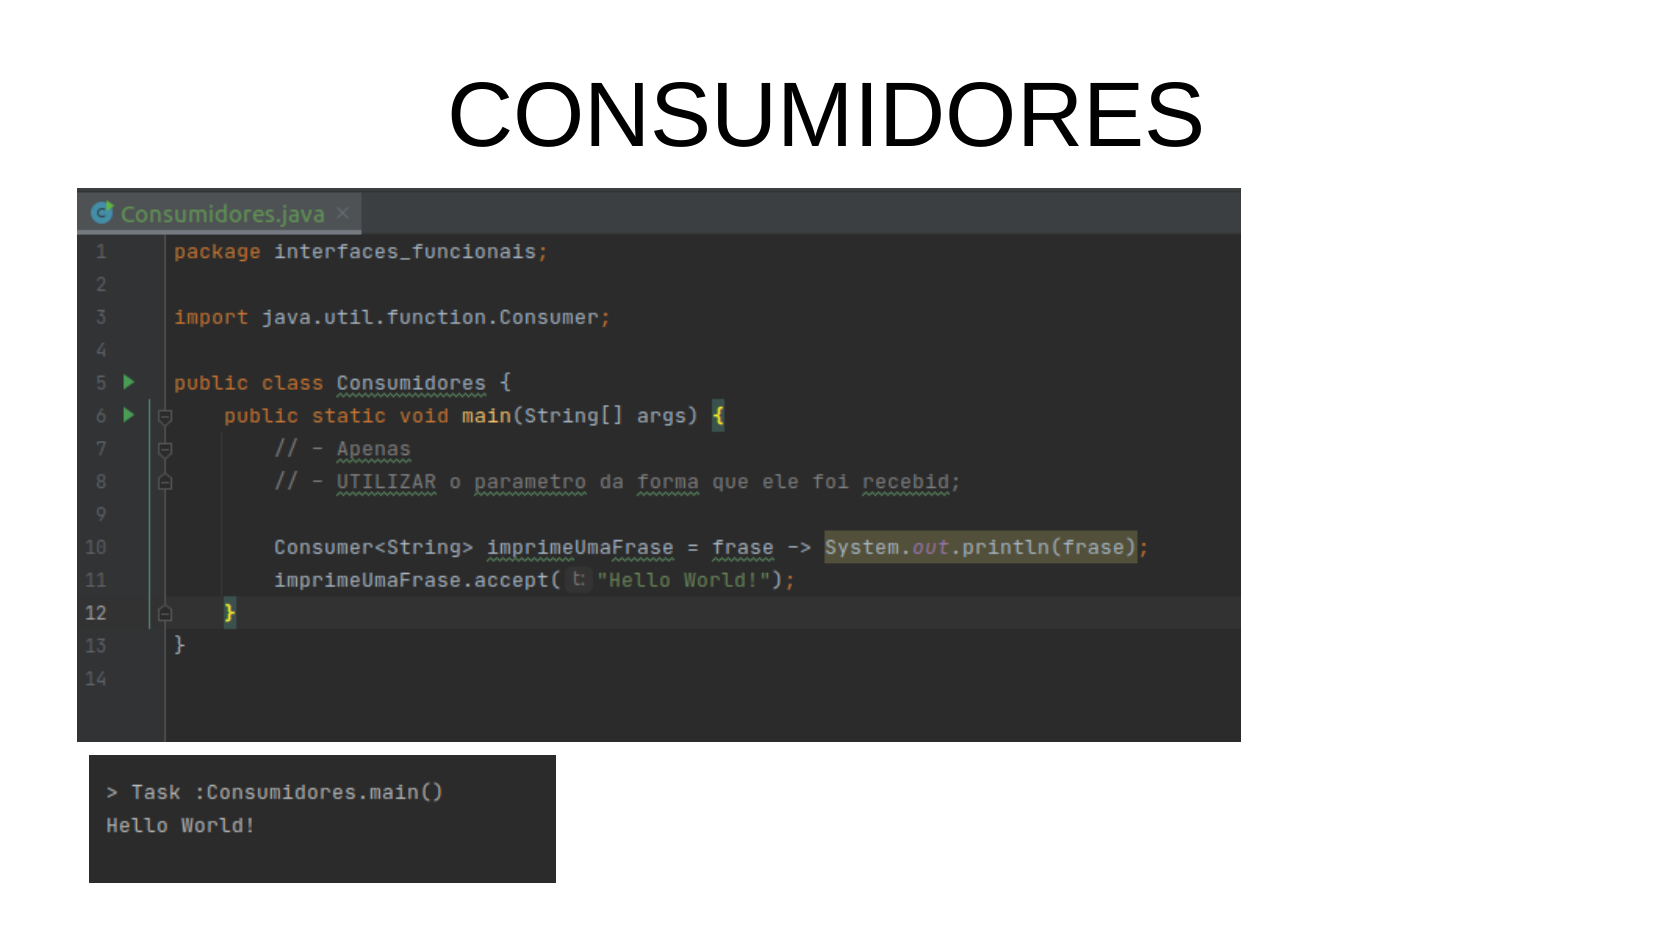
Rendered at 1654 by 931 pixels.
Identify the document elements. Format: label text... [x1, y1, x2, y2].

picture [89, 755, 556, 883]
picture [77, 188, 1241, 743]
title CONSUMIDORES [82, 37, 1571, 193]
